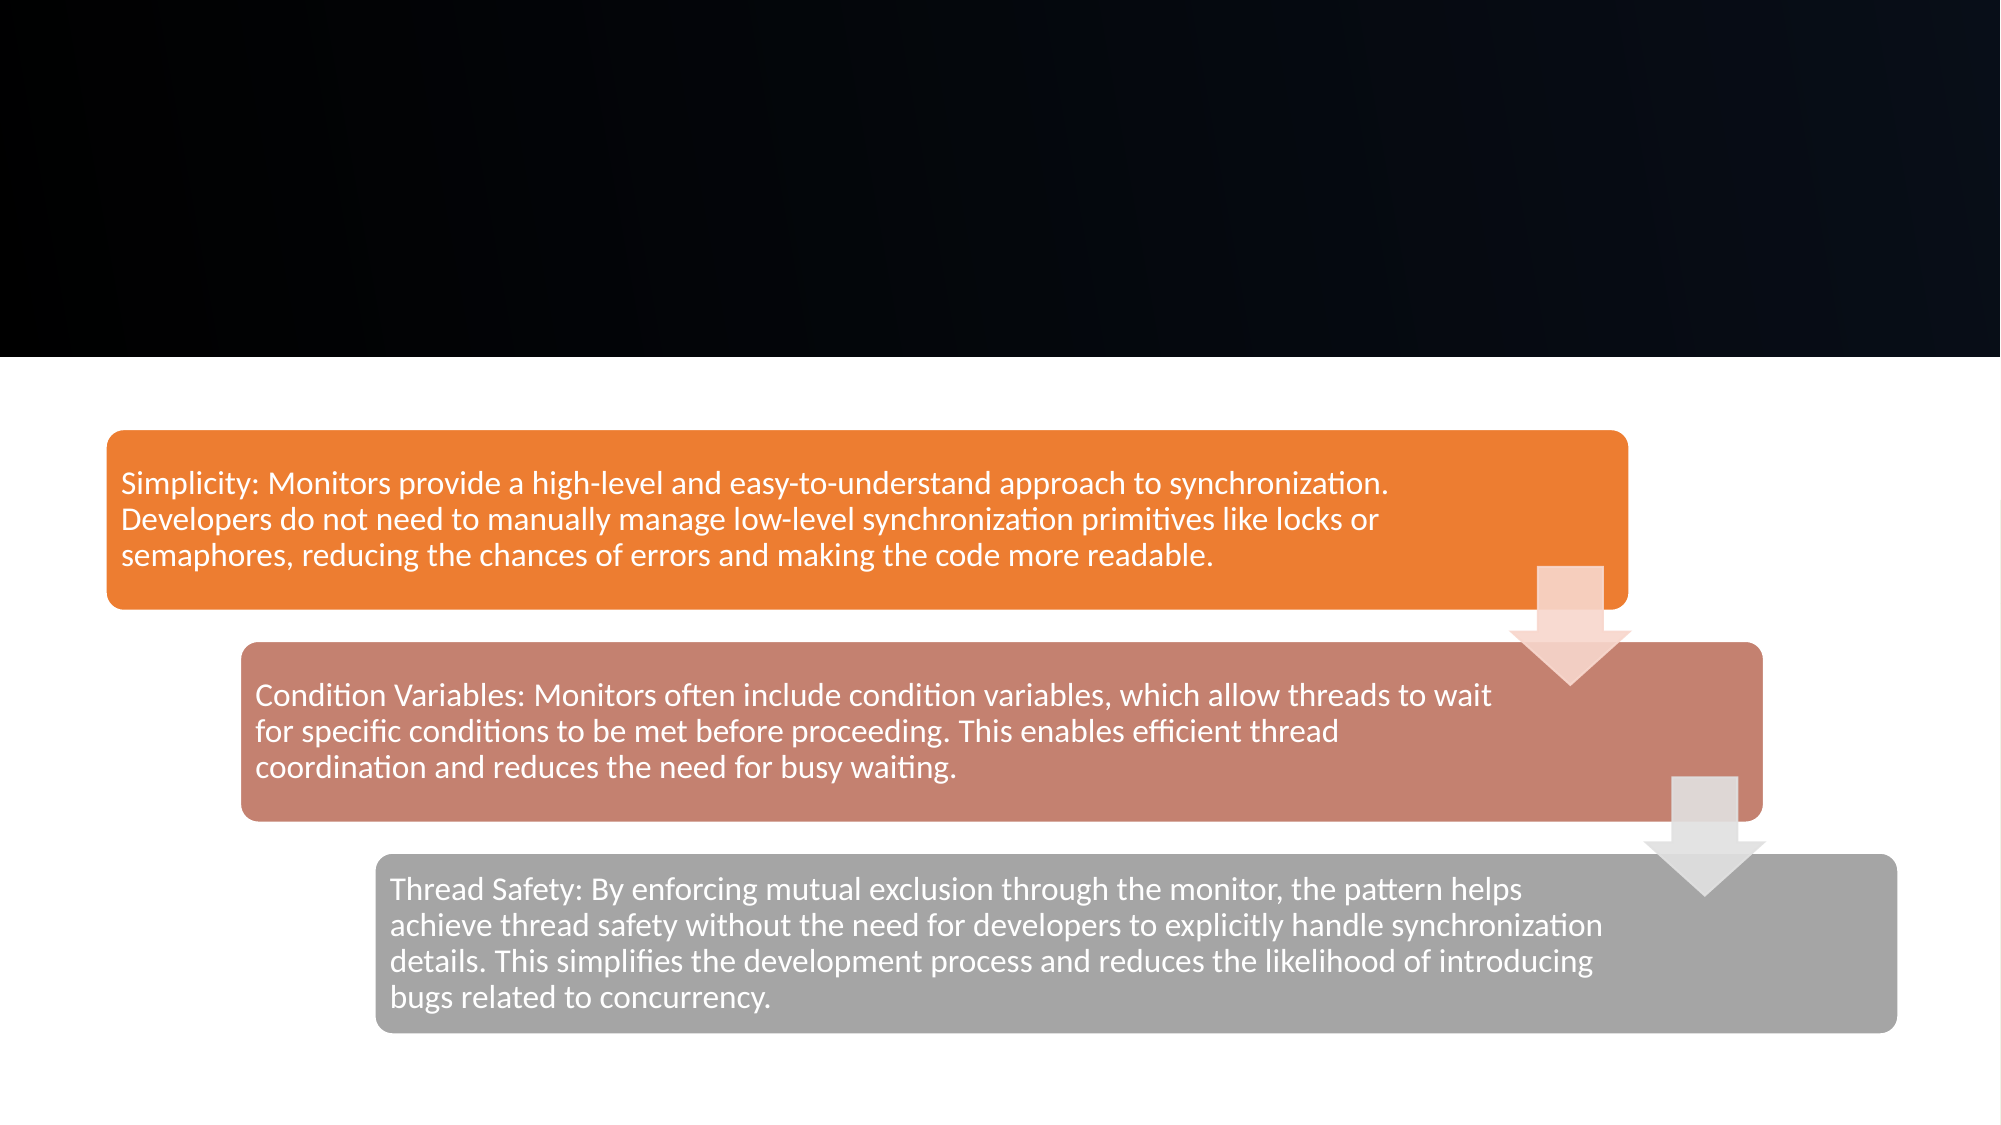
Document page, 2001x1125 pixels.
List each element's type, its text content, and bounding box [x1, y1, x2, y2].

text_box Simplicity: Monitors provide a high-level and easy-to-understand approach to synchronization. Developers do not need to manually manage low-level synchronization primitives like locks or semaphores, reducing the chances of errors and making the code more readable. [105, 429, 1630, 611]
picture [1648, 773, 1987, 1112]
text_box Thread Safety: By enforcing mutual exclusion through the monitor, the pattern helps achieve thread safety without the need for developers to explicitly handle synchronization details. This simplifies the development process and reduces the likelihood of introducing bugs related to concurrency. [374, 852, 1648, 1035]
text_box Condition Variables: Monitors often include condition variables, which allow threads to wait for specific conditions to be met before proceeding. This enables efficient thread coordination and reduces the need for busy waiting. [240, 640, 1764, 823]
text_box [0, 0, 2000, 1125]
